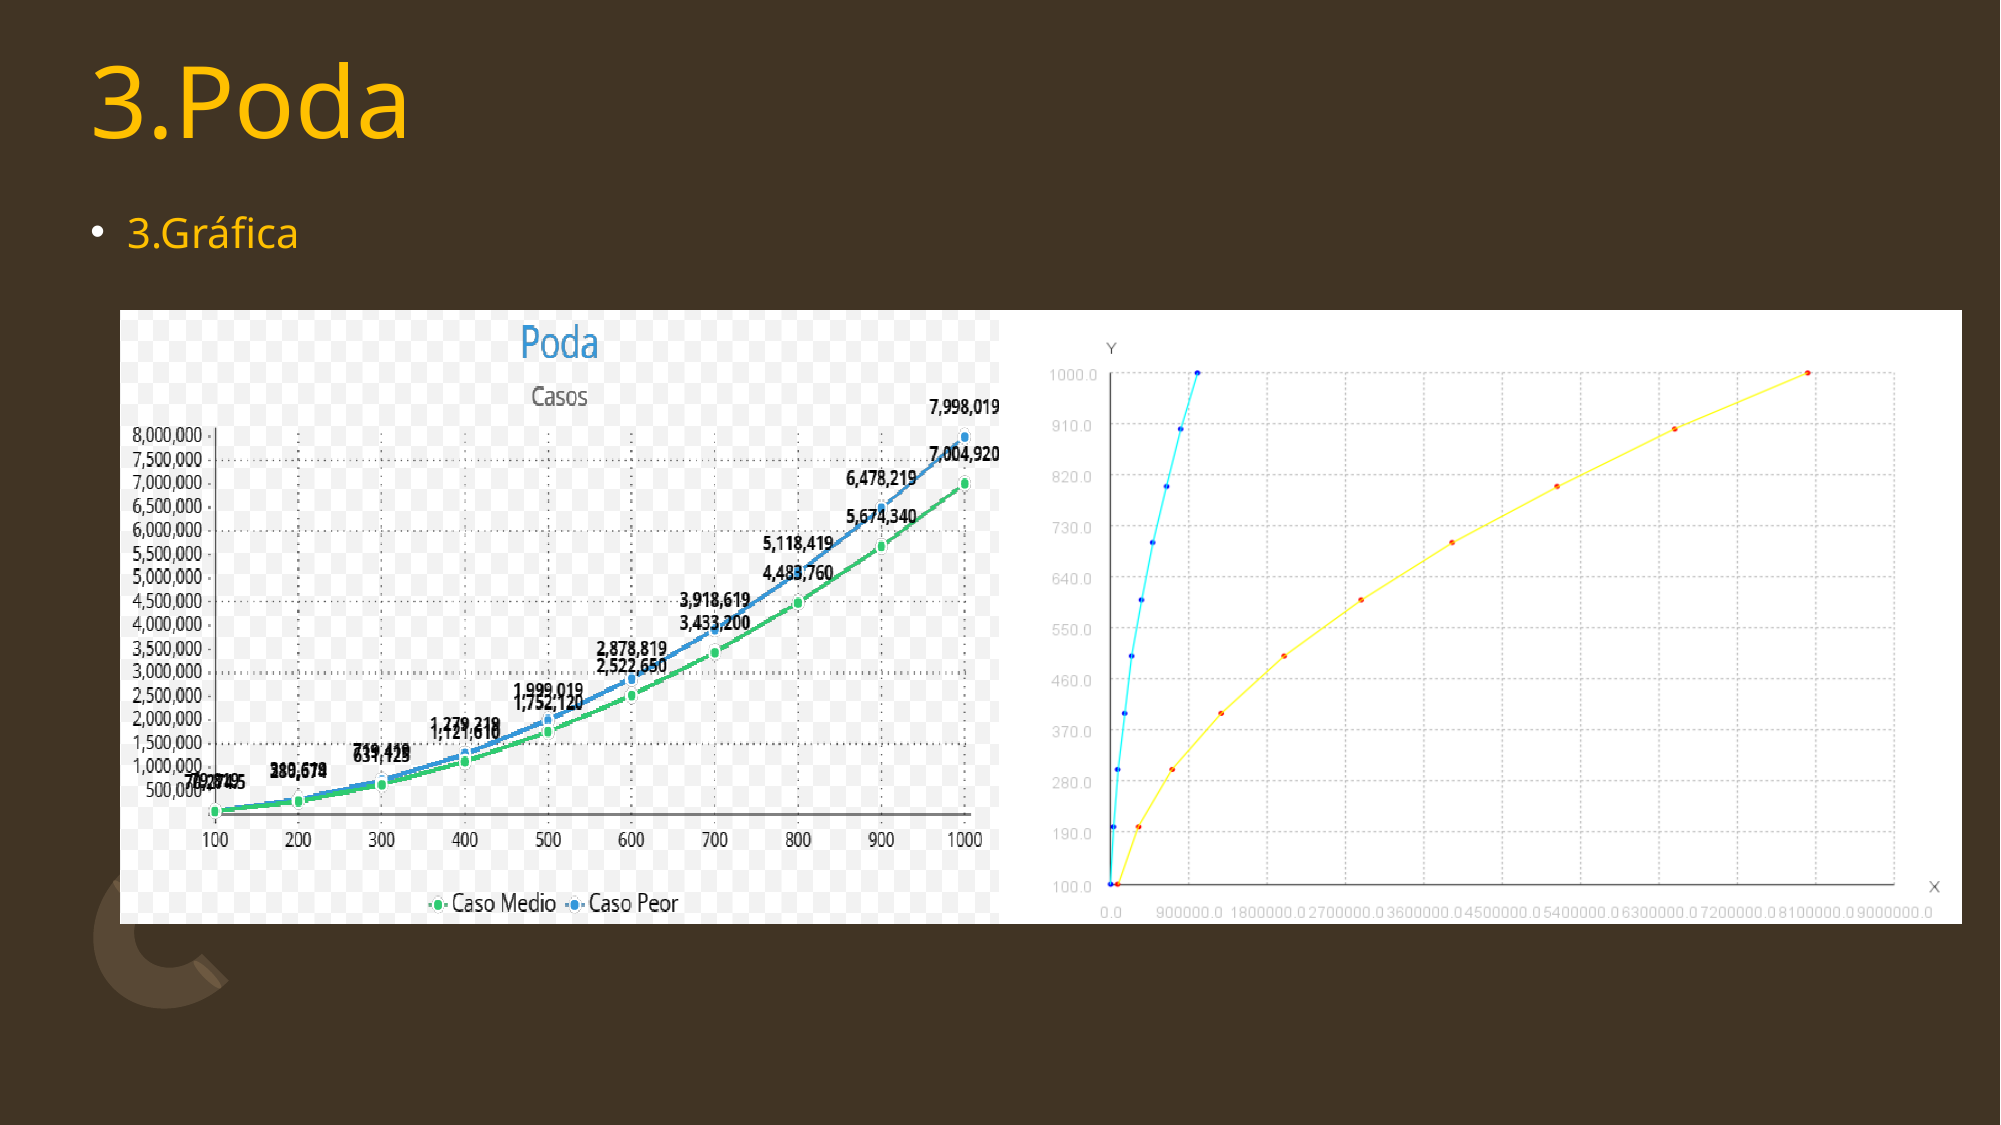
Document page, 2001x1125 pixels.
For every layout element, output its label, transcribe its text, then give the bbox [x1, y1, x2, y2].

title 3.Poda [90, 38, 1910, 172]
list 3.Gráfica [90, 201, 1910, 1069]
picture [120, 310, 1962, 924]
